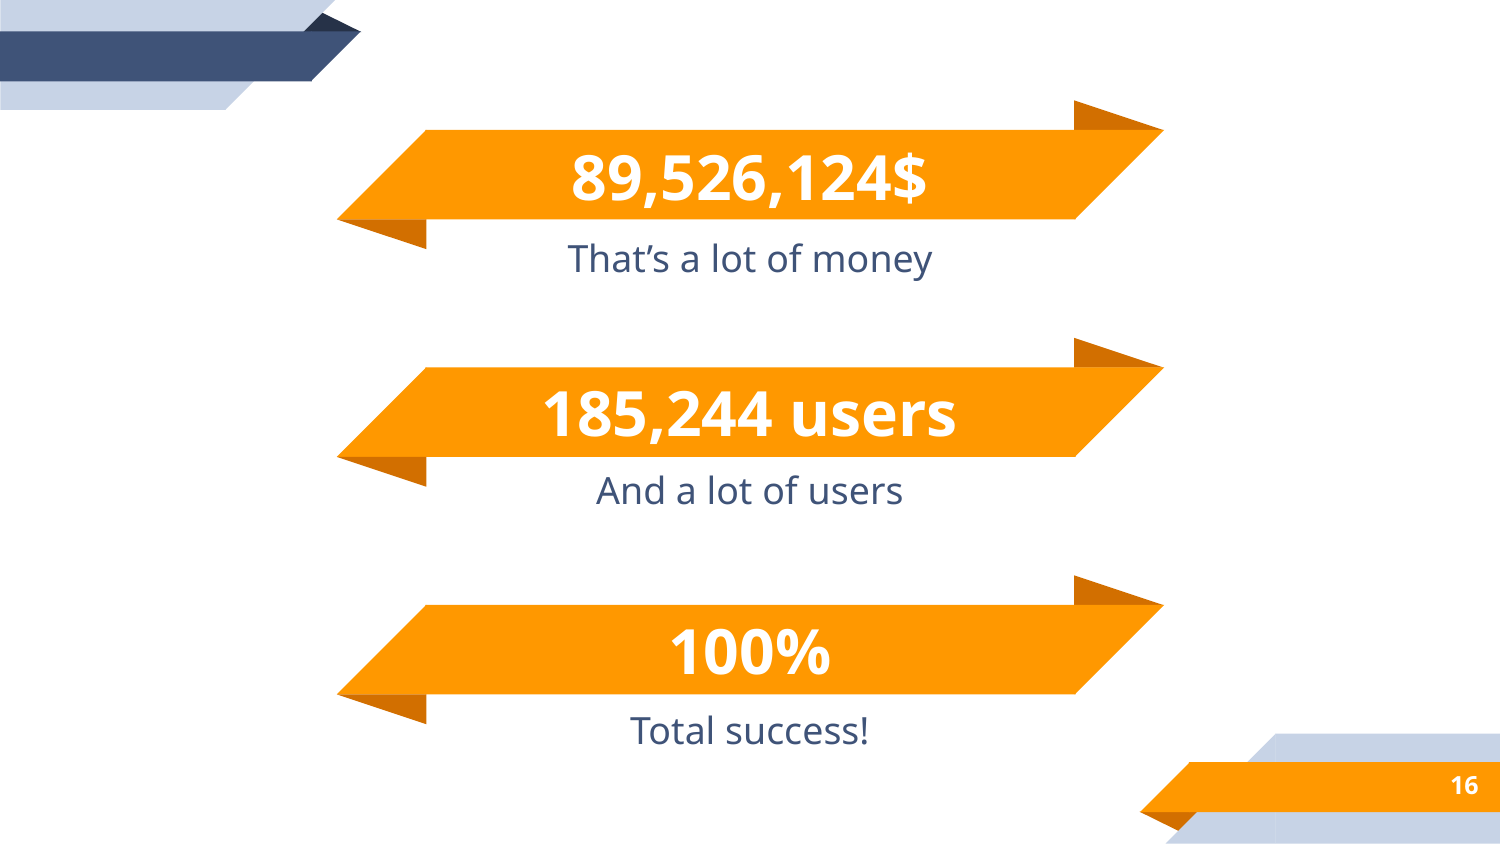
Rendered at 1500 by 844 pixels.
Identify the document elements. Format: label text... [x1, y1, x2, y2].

text_box [336, 367, 428, 487]
slide_number <número> [1249, 760, 1494, 813]
subtitle That’s a lot of money [428, 219, 1072, 295]
title 100% [428, 605, 1072, 694]
title 185,244 users [428, 367, 1072, 455]
text_box [336, 575, 1165, 725]
text_box [336, 100, 1165, 250]
subtitle Total success! [428, 696, 1072, 764]
title 89,526,124$ [428, 131, 1072, 219]
subtitle And a lot of users [428, 455, 1072, 524]
text_box [1072, 337, 1165, 457]
